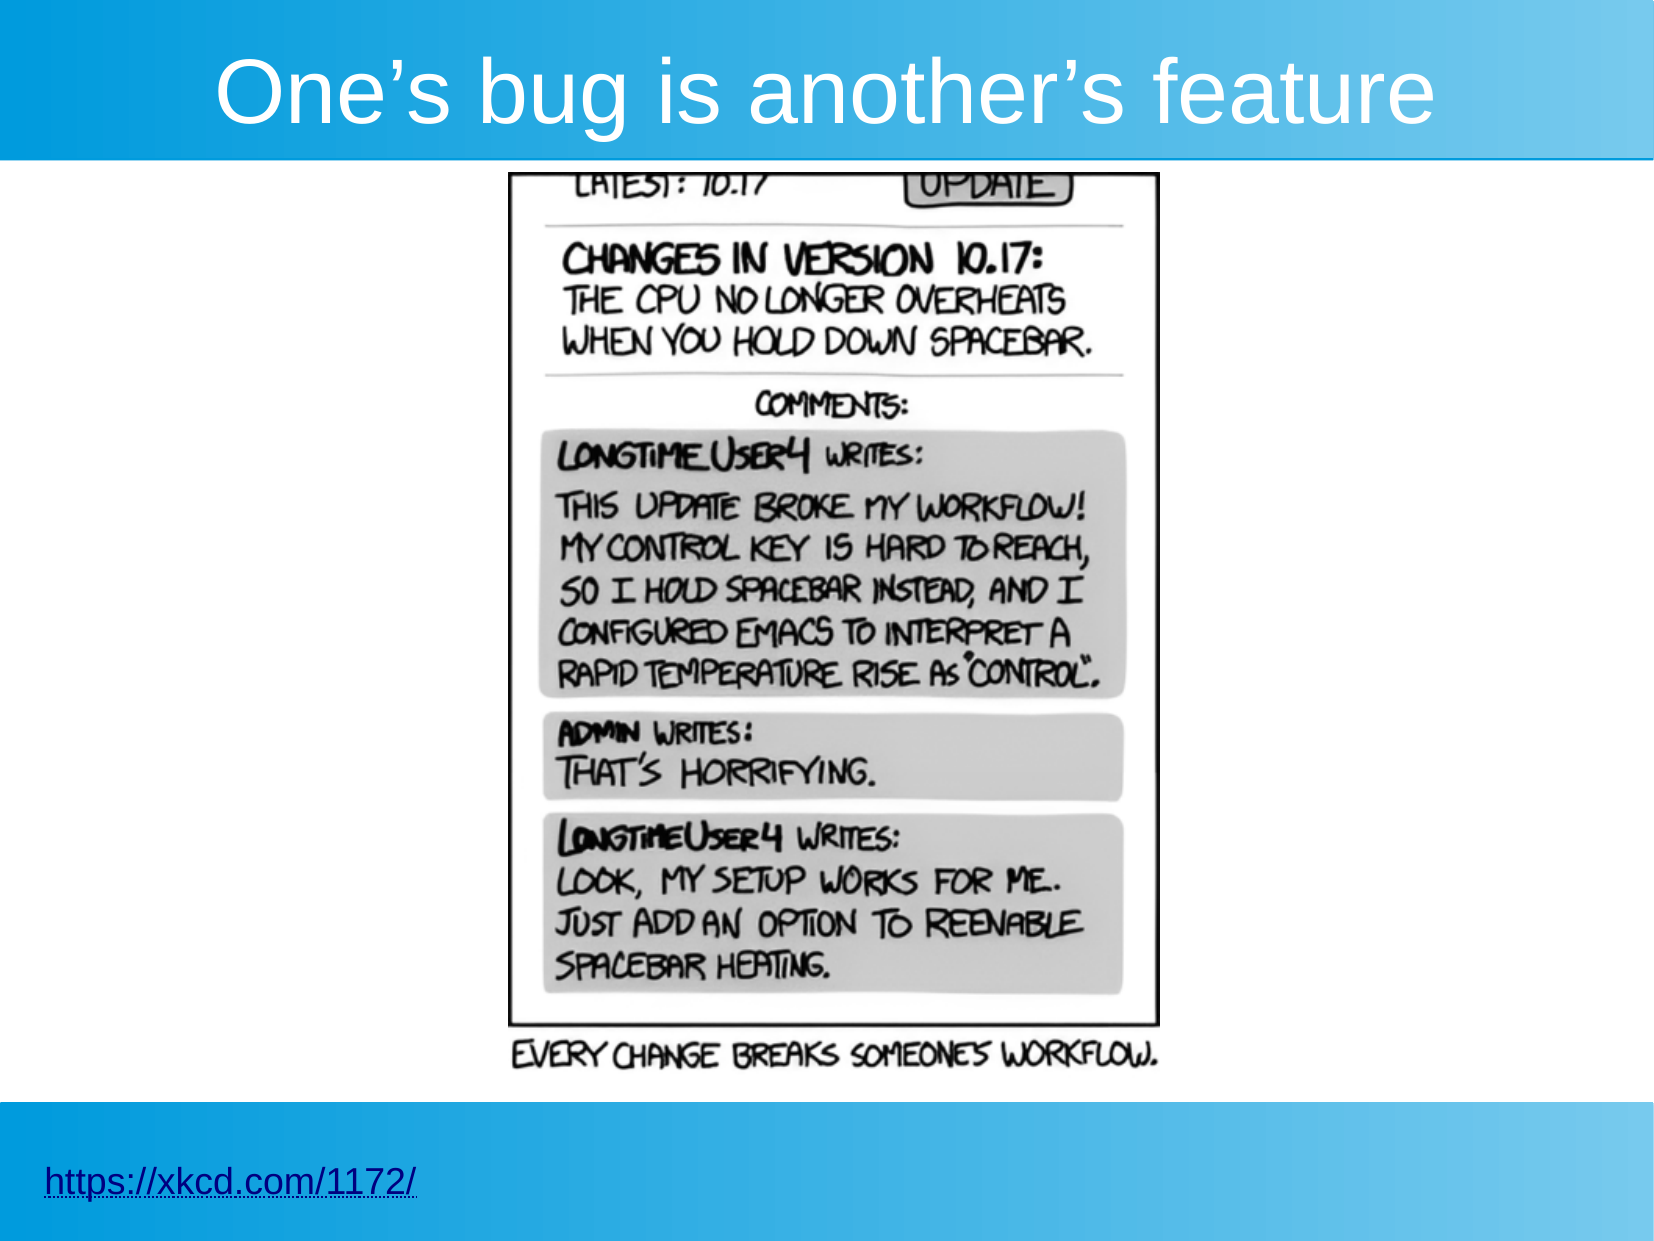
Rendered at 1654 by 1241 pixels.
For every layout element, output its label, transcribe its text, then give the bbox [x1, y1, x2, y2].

title One’s bug is another’s feature [59, 23, 1595, 161]
picture [508, 172, 1160, 1078]
text_box https://xkcd.com/1172/ [29, 1151, 443, 1211]
